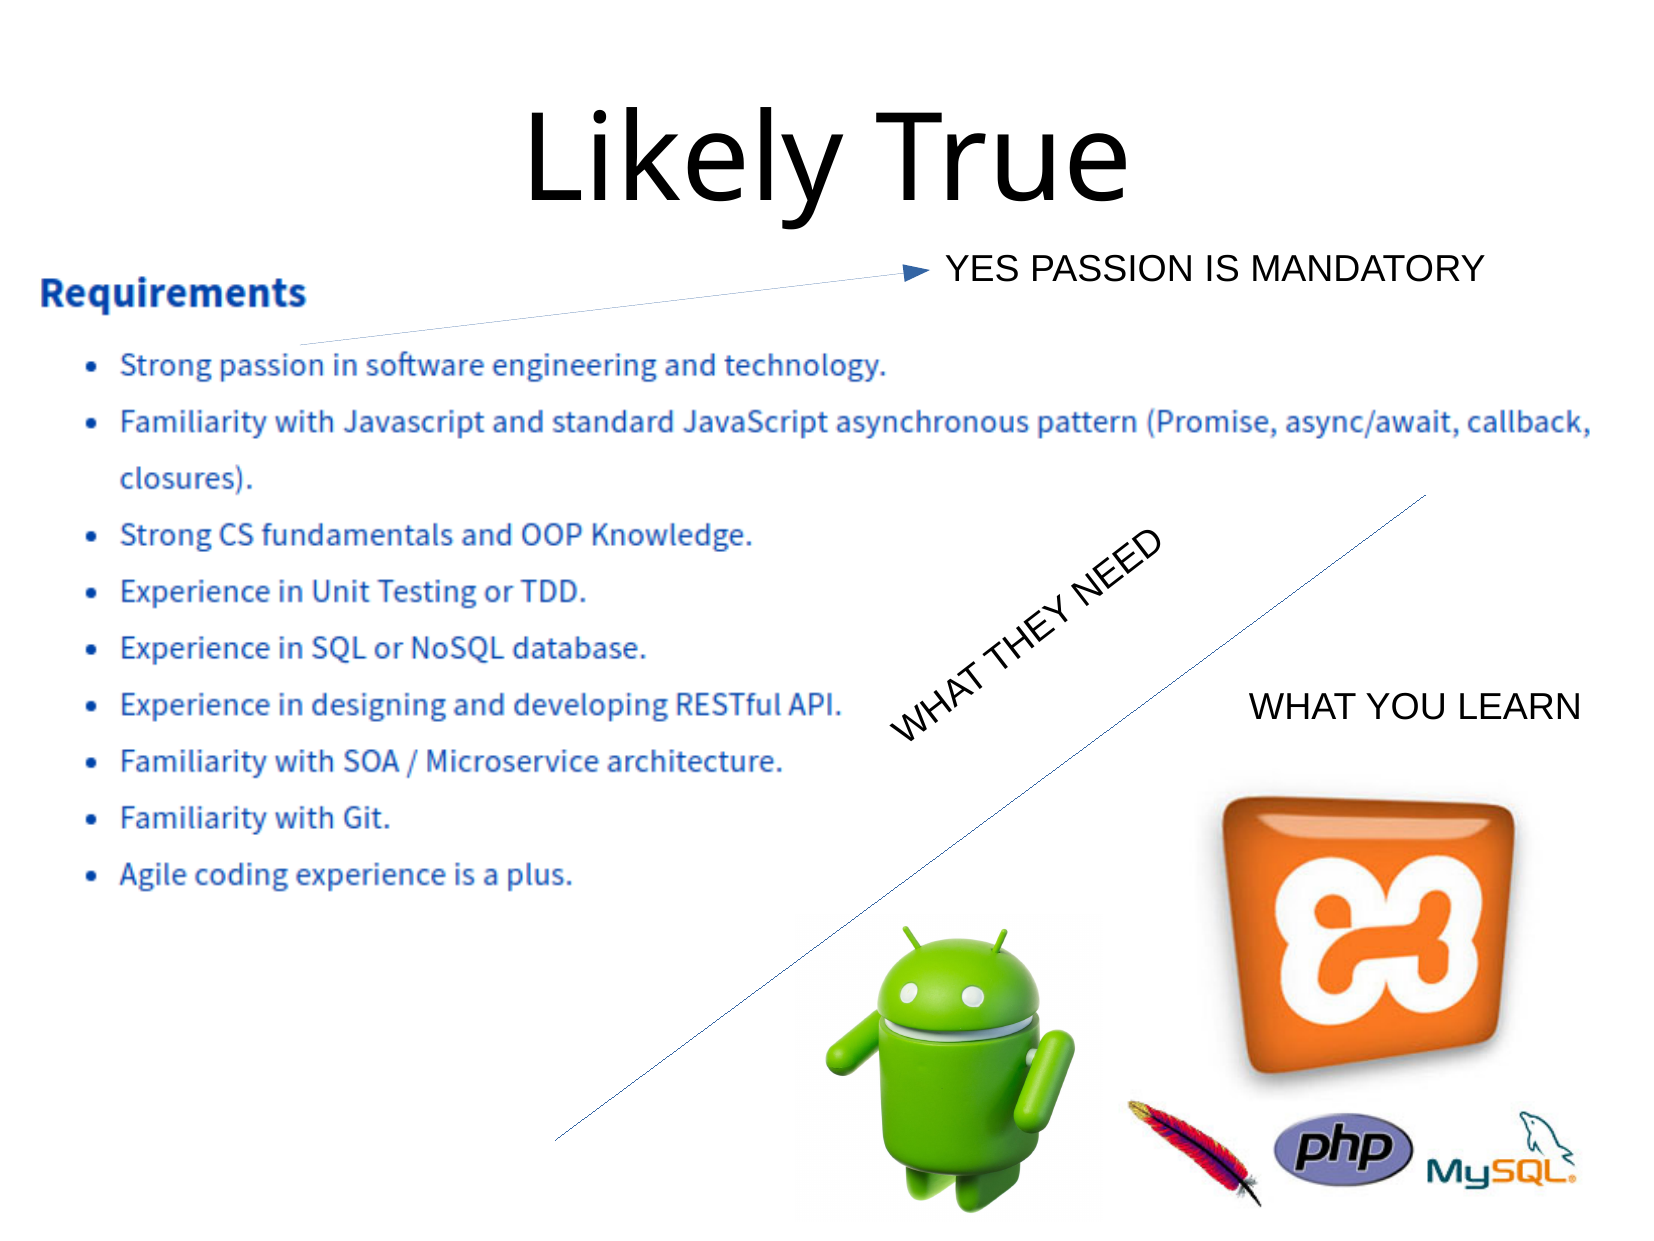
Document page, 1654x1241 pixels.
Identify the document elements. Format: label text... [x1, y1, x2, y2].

title Likely True [82, 49, 1571, 257]
text_box WHAT THEY NEED [868, 493, 1200, 768]
picture [38, 269, 1624, 1234]
text_box WHAT YOU LEARN [1234, 678, 1598, 736]
text_box YES PASSION IS MANDATORY [930, 240, 1502, 297]
